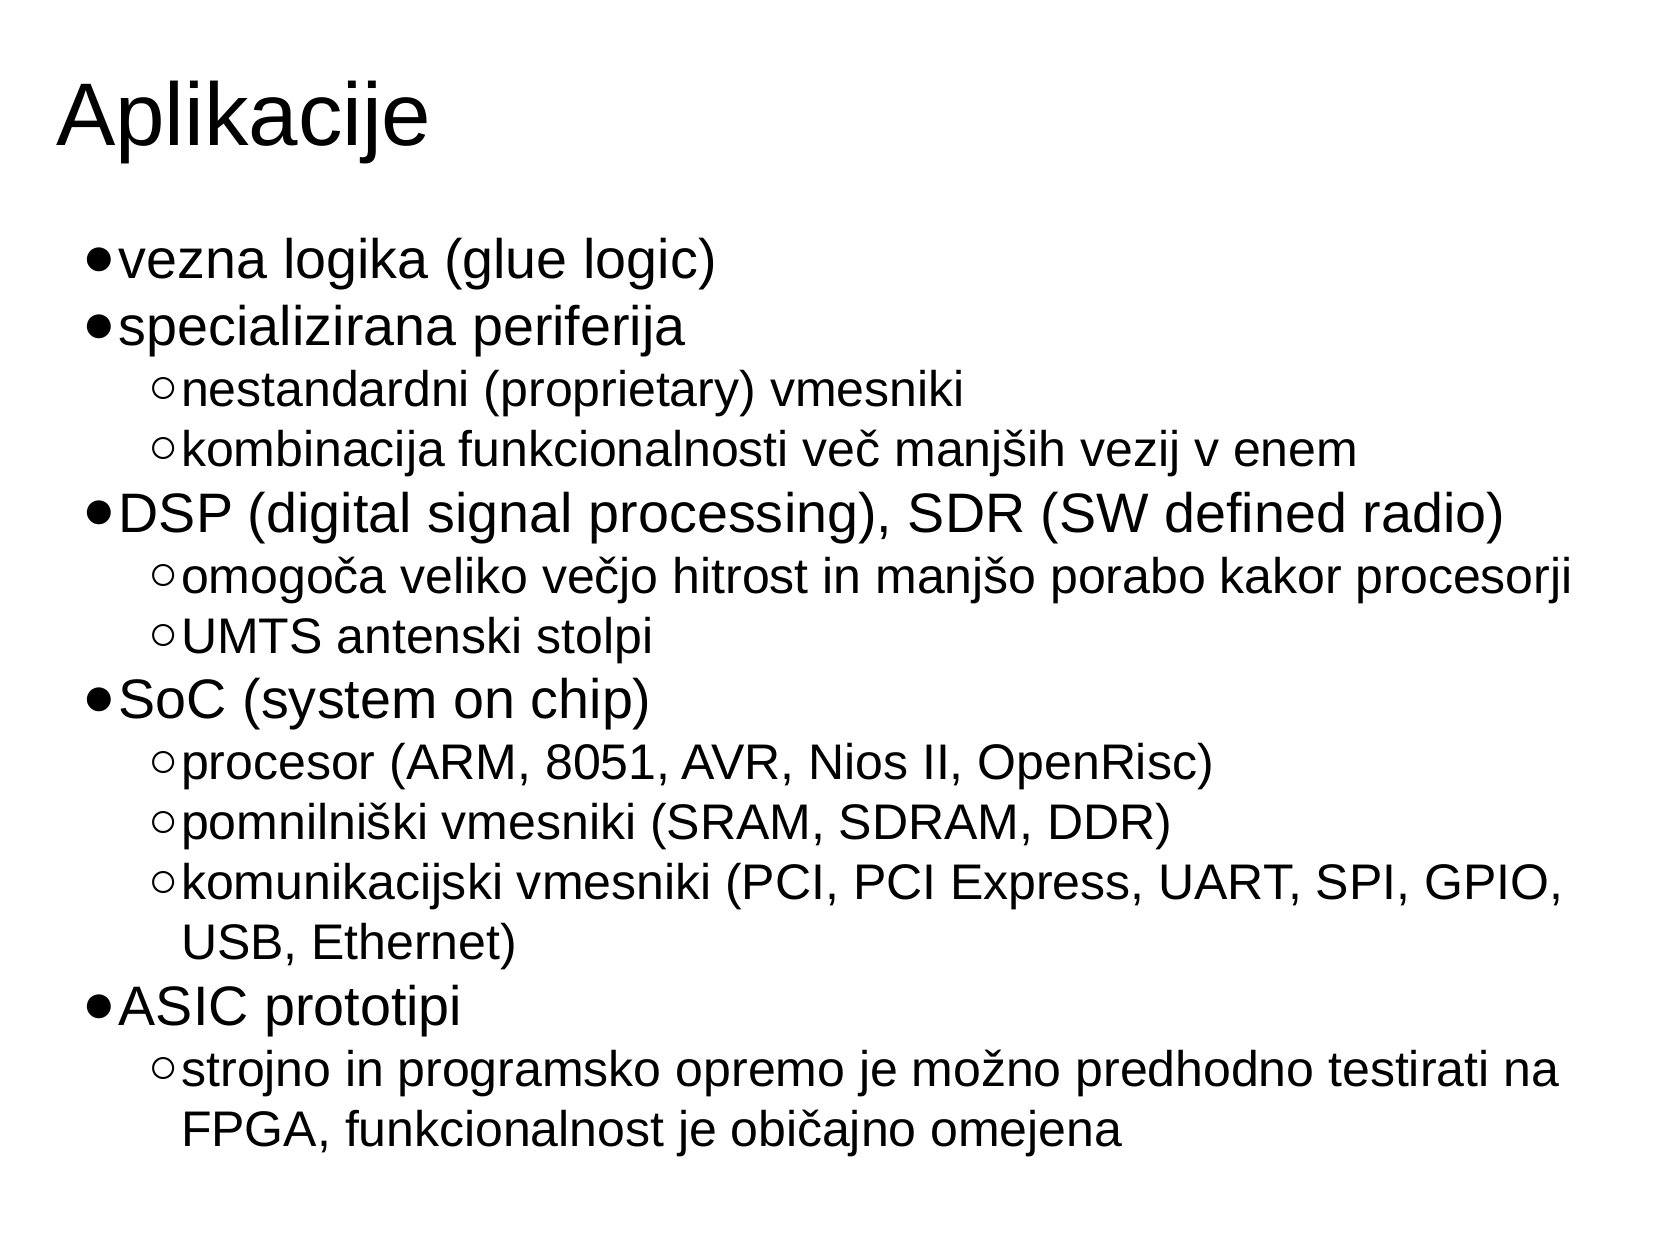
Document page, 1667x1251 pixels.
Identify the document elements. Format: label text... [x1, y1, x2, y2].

title Aplikacije [50, 50, 1630, 213]
list vezna logika (glue logic) specializirana periferija nestandardni (proprietary) vmesniki kombinacija funkcionalnosti več manjših vezij v enem DSP (digital signal processing), SDR (SW defined radio) omogoča veliko večjo hitrost in manjšo porabo kakor procesorji UMTS antenski stolpi SoC (system on chip) procesor (ARM, 8051, AVR, Nios II, OpenRisc) pomnilniški vmesniki (SRAM, SDRAM, DDR) komunikacijski vmesniki (PCI, PCI Express, UART, SPI, GPIO, USB, Ethernet) ASIC prototipi strojno in programsko opremo je možno predhodno testirati na FPGA, funkcionalnost je običajno omejena [50, 216, 1625, 1210]
